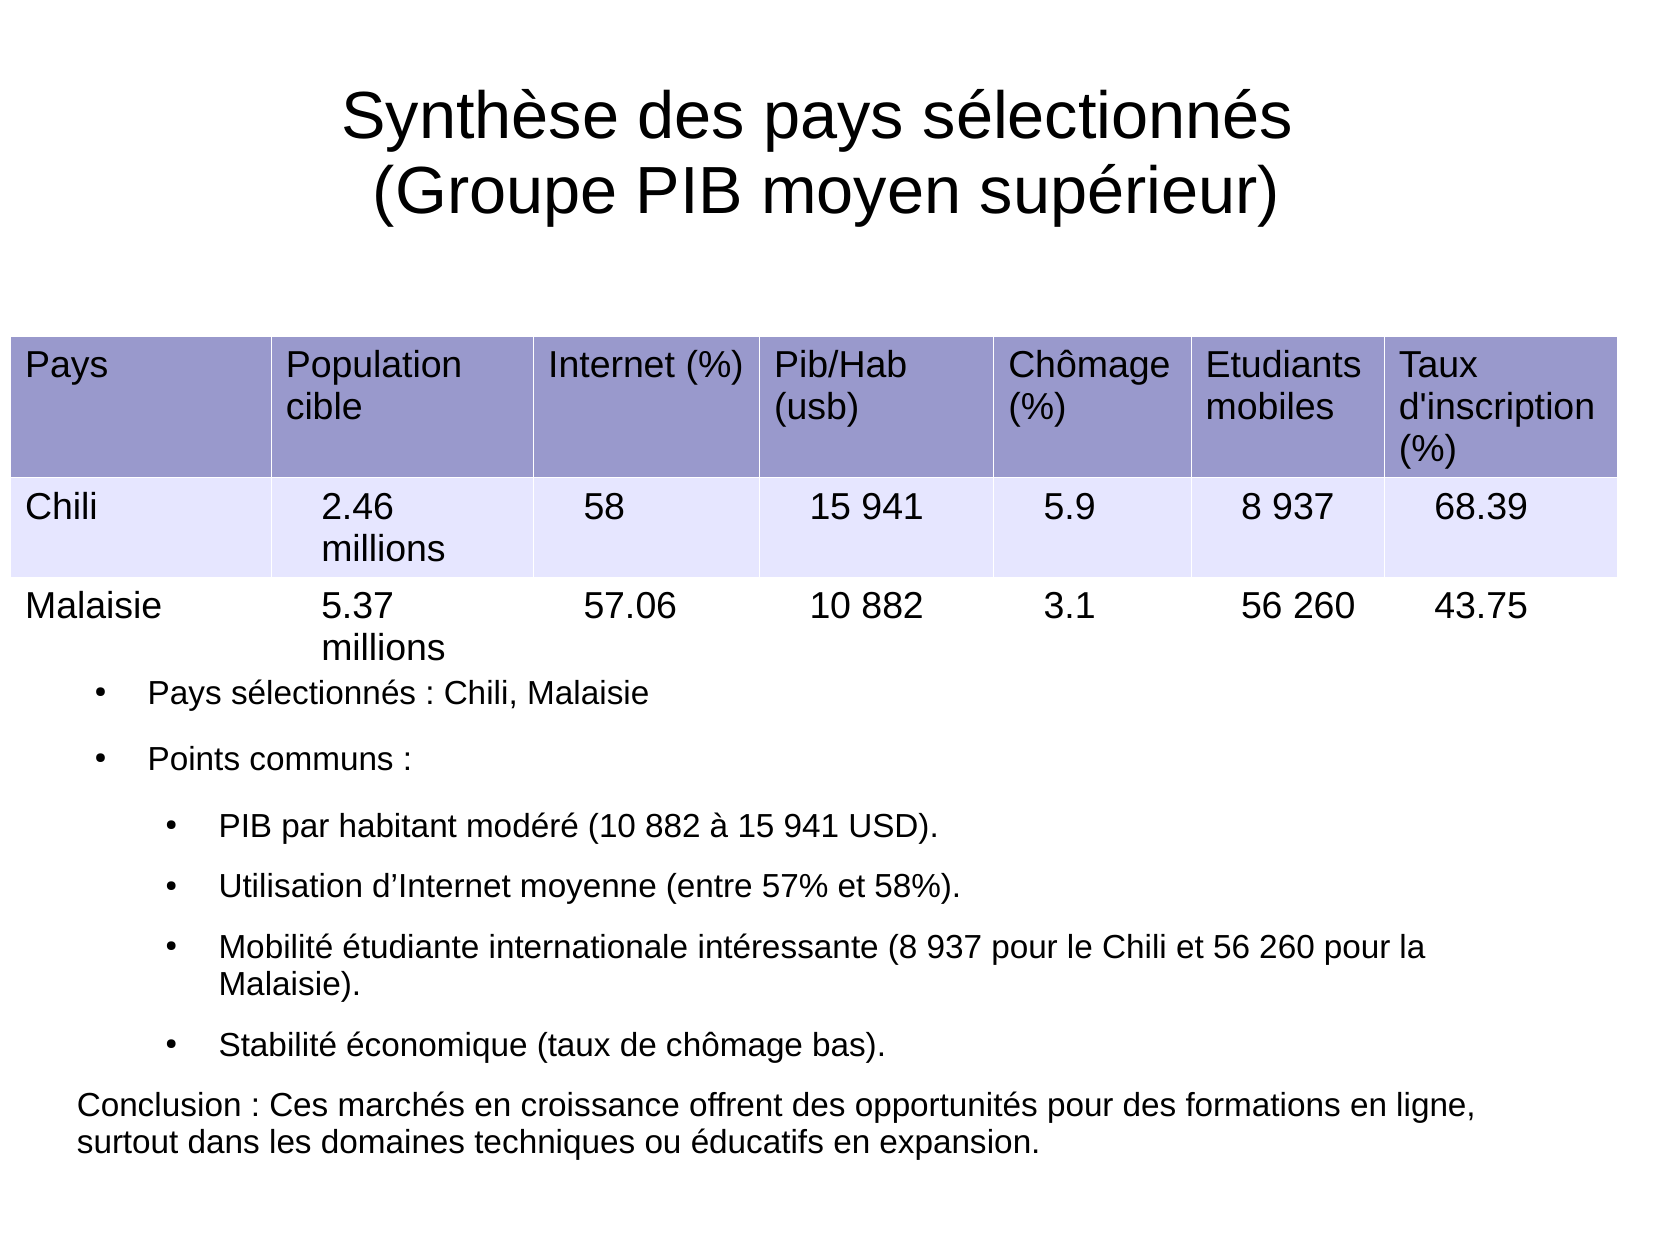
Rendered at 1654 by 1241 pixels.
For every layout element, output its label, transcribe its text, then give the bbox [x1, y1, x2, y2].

list Pays sélectionnés : Chili, Malaisie Points communs : PIB par habitant modéré (10 882 à 15 941 USD). Utilisation d’Internet moyenne (entre 57% et 58%). Mobilité étudiante internationale intéressante (8 937 pour le Chili et 56 260 pour la Malaisie). Stabilité économique (taux de chômage bas). Conclusion : Ces marchés en croissance offrent des opportunités pour des formations en ligne, surtout dans les domaines techniques ou éducatifs en expansion. [76, 677, 1565, 1182]
table_header Etudiants mobiles [1192, 337, 1384, 477]
table_header Taux d'inscription (%) [1385, 337, 1617, 477]
table_cell 3.1 [994, 578, 1191, 676]
table_cell 56 260 [1192, 578, 1384, 676]
table_header Pib/Hab (usb) [760, 337, 993, 477]
table_header Chômage (%) [994, 337, 1191, 477]
table_cell Chili [11, 478, 271, 577]
table_header Pays [11, 337, 271, 477]
table_cell 2.46 millions [272, 478, 533, 577]
table_cell 5.37 millions [272, 578, 533, 676]
title Synthèse des pays sélectionnés (Groupe PIB moyen supérieur) [82, 49, 1571, 257]
table_header Internet (%) [534, 337, 759, 477]
table_cell Malaisie [11, 578, 271, 676]
table_cell 10 882 [760, 578, 993, 676]
table_cell 43.75 [1385, 578, 1617, 676]
table_cell 8 937 [1192, 478, 1384, 577]
table_cell 58 [534, 478, 759, 577]
table_cell 15 941 [760, 478, 993, 577]
table_header Population cible [272, 337, 533, 477]
table_cell 57.06 [534, 578, 759, 676]
table_cell 68.39 [1385, 478, 1617, 577]
table_cell 5.9 [994, 478, 1191, 577]
